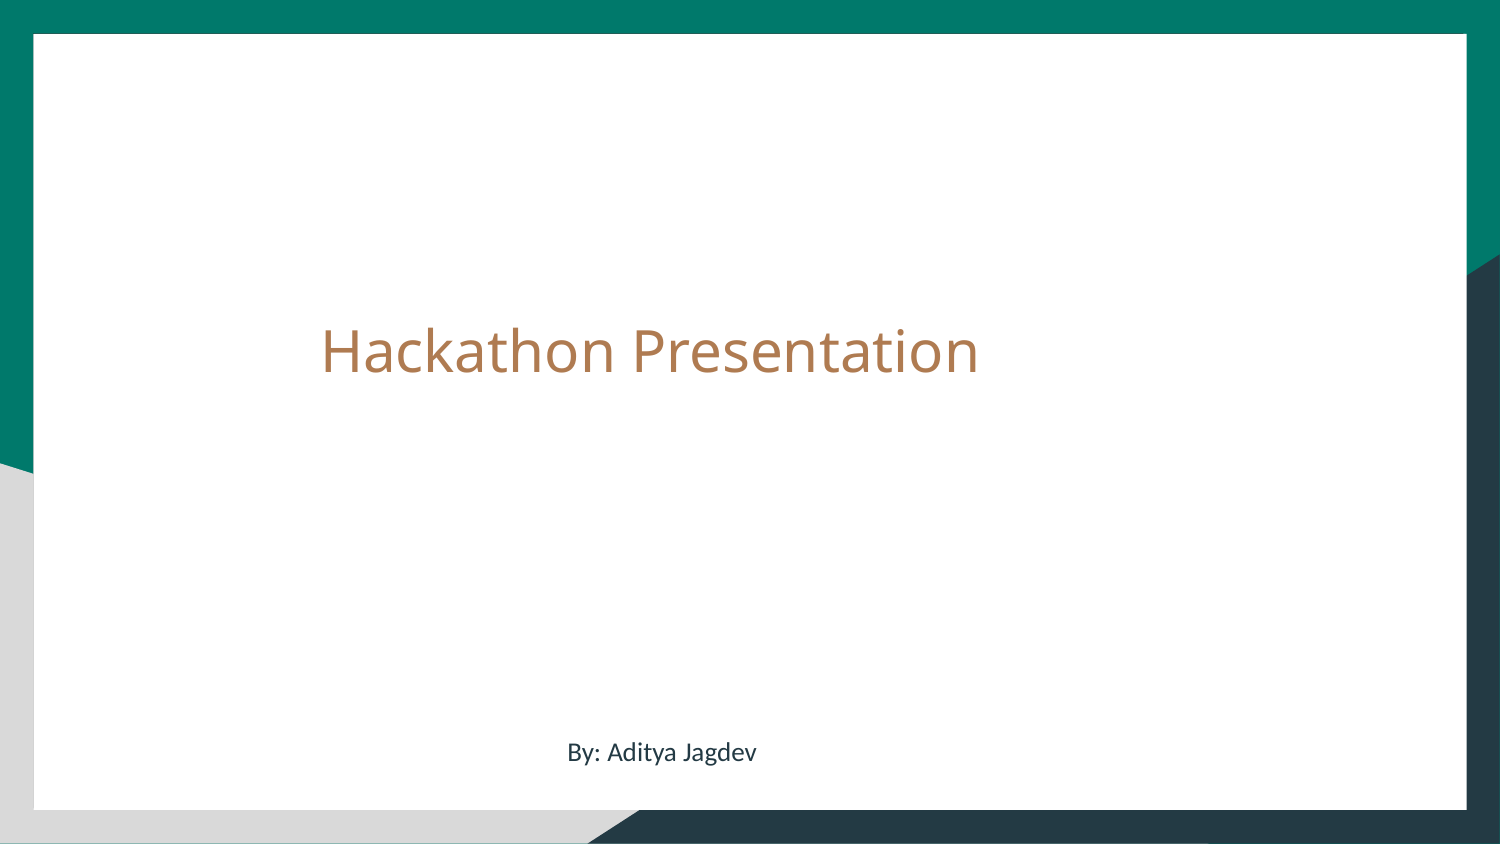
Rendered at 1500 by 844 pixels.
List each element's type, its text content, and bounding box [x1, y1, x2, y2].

list By: Aditya Jagdev [53, 682, 1271, 783]
title Hackathon Presentation [304, 298, 1185, 537]
